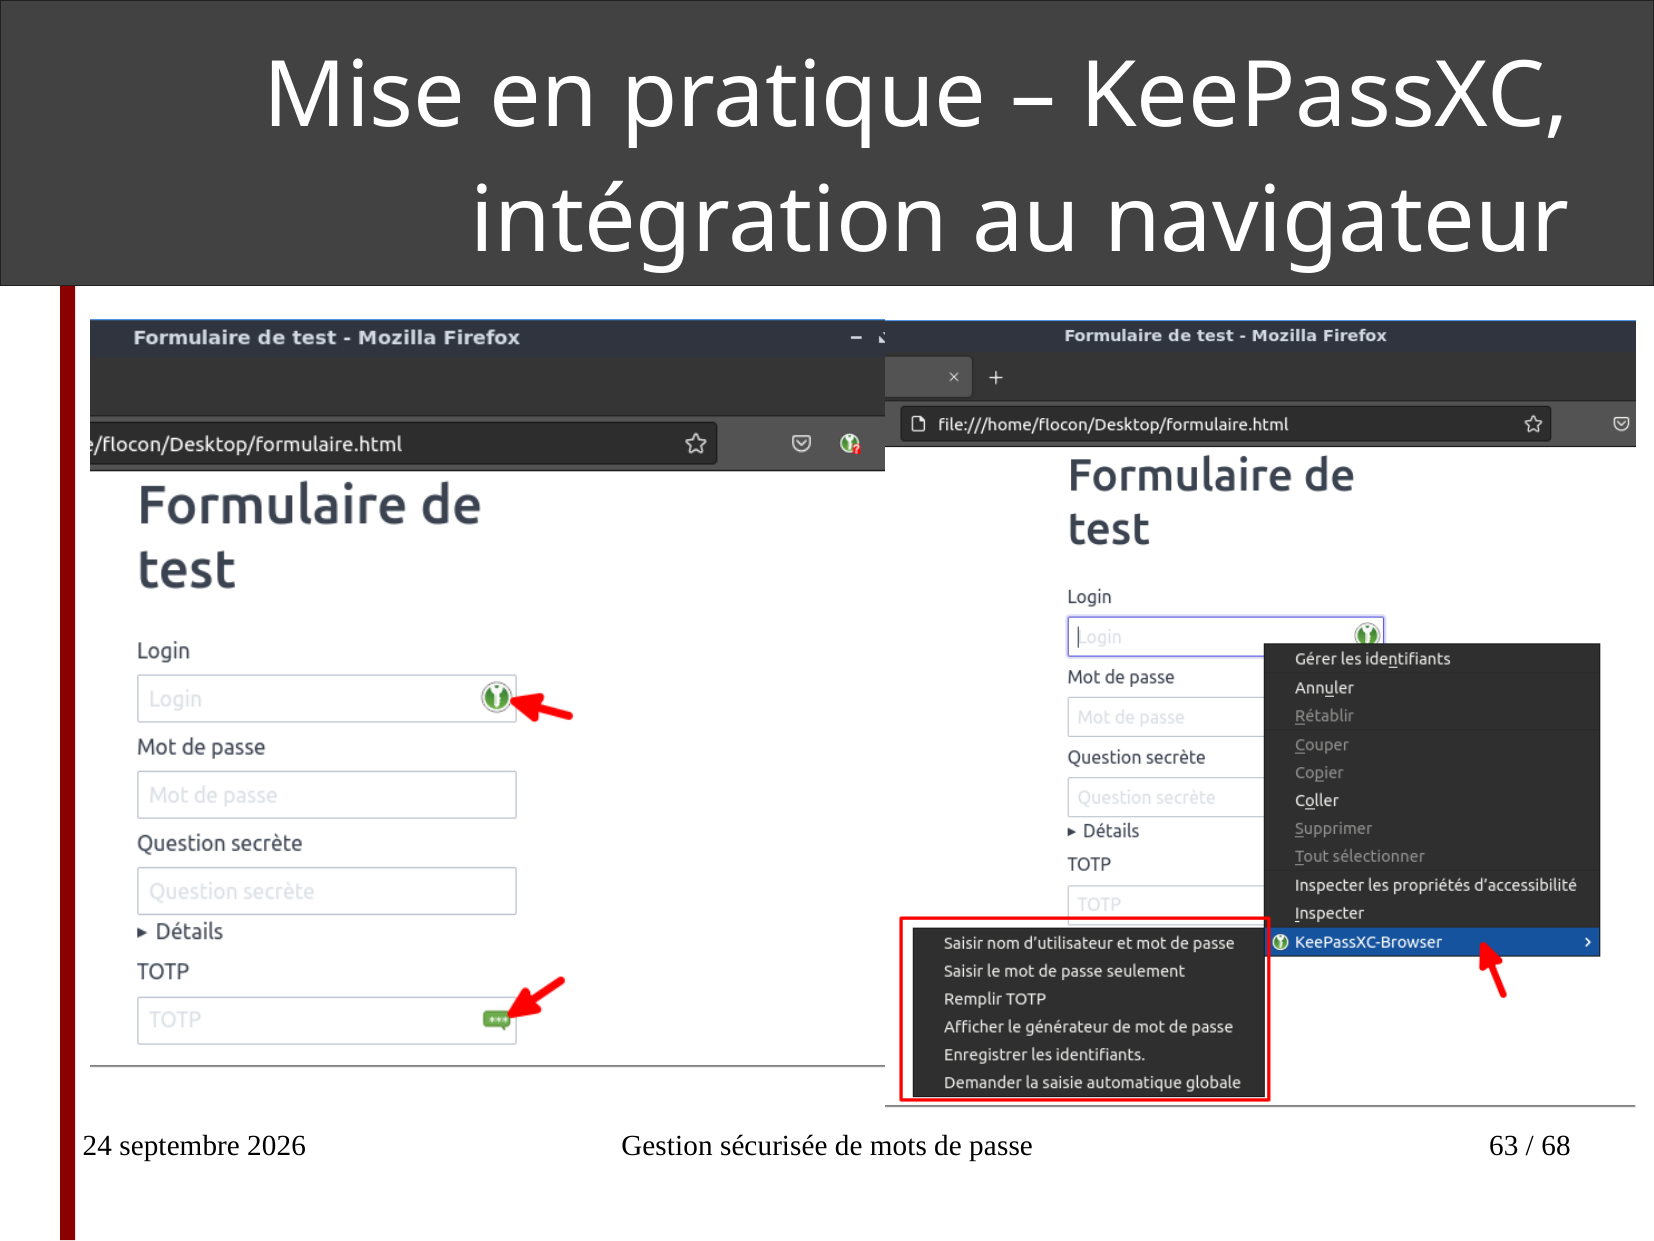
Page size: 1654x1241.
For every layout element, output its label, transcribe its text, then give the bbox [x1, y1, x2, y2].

title Mise en pratique – KeePassXC, intégration au navigateur [82, 27, 1571, 279]
picture [90, 319, 1636, 1105]
